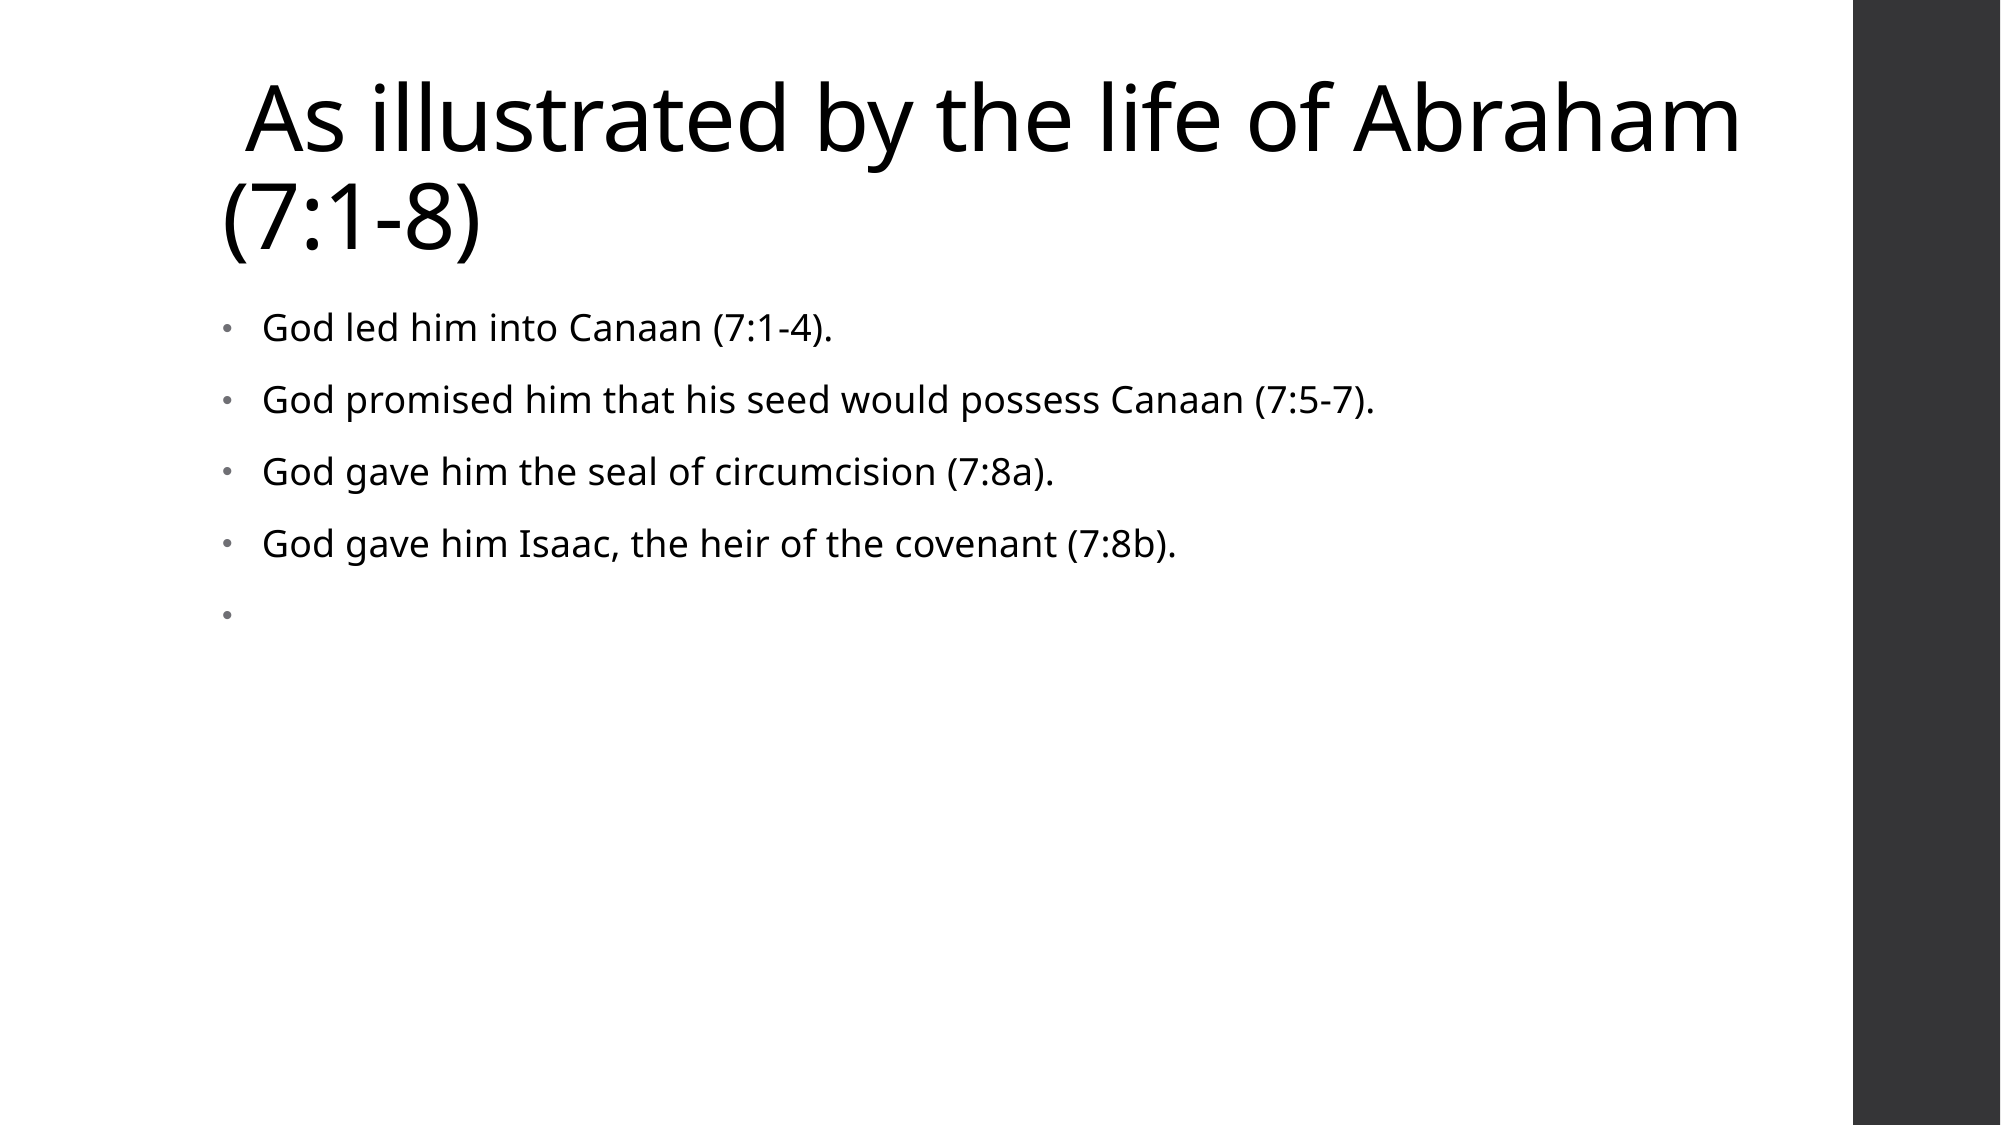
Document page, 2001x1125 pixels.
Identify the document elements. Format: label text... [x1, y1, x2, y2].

list God led him into Canaan (7:1-4). God promised him that his seed would possess Canaan (7:5-7). God gave him the seal of circumcision (7:8a). God gave him Isaac, the heir of the covenant (7:8b). [206, 299, 1617, 1014]
title As illustrated by the life of Abraham (7:1-8) [206, 60, 1797, 278]
